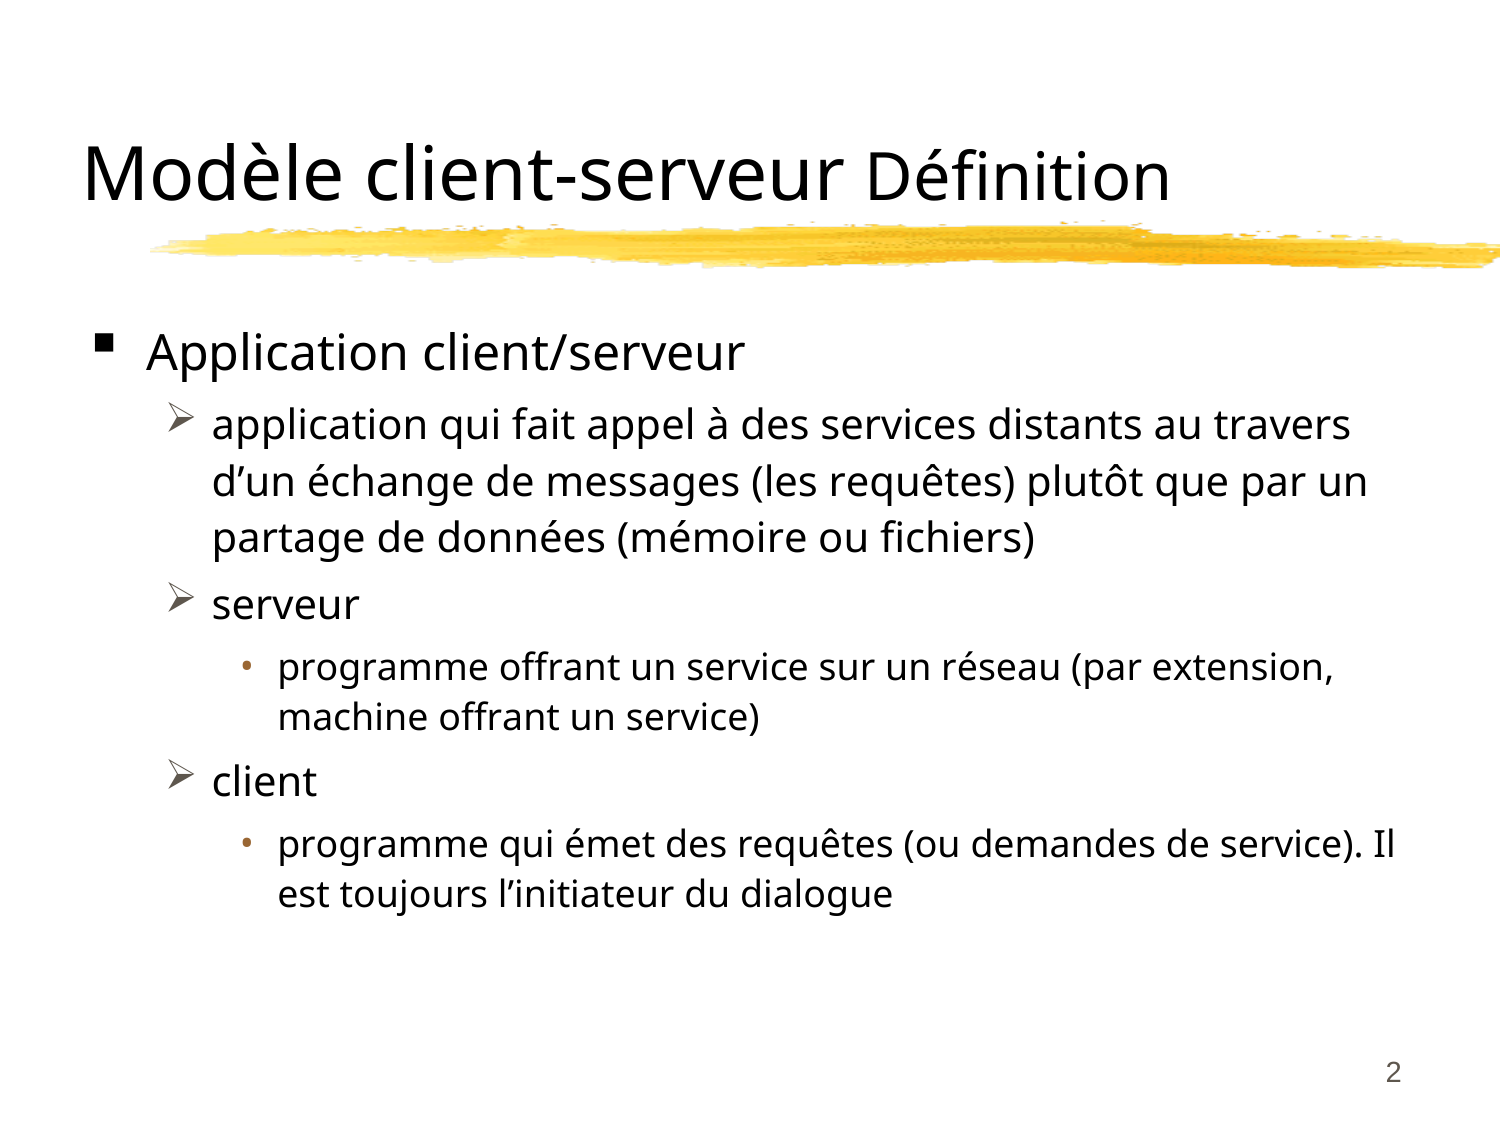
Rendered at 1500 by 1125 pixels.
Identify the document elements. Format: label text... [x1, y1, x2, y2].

list Application client/serveur application qui fait appel à des services distants au travers d’un échange de messages (les requêtes) plutôt que par un partage de données (mémoire ou fichiers) serveur programme offrant un service sur un réseau (par extension, machine offrant un service) client programme qui émet des requêtes (ou demandes de service). Il est toujours l’initiateur du dialogue [75, 309, 1417, 994]
picture [150, 215, 1500, 279]
title Modèle client-serveur Définition [66, 23, 1342, 225]
